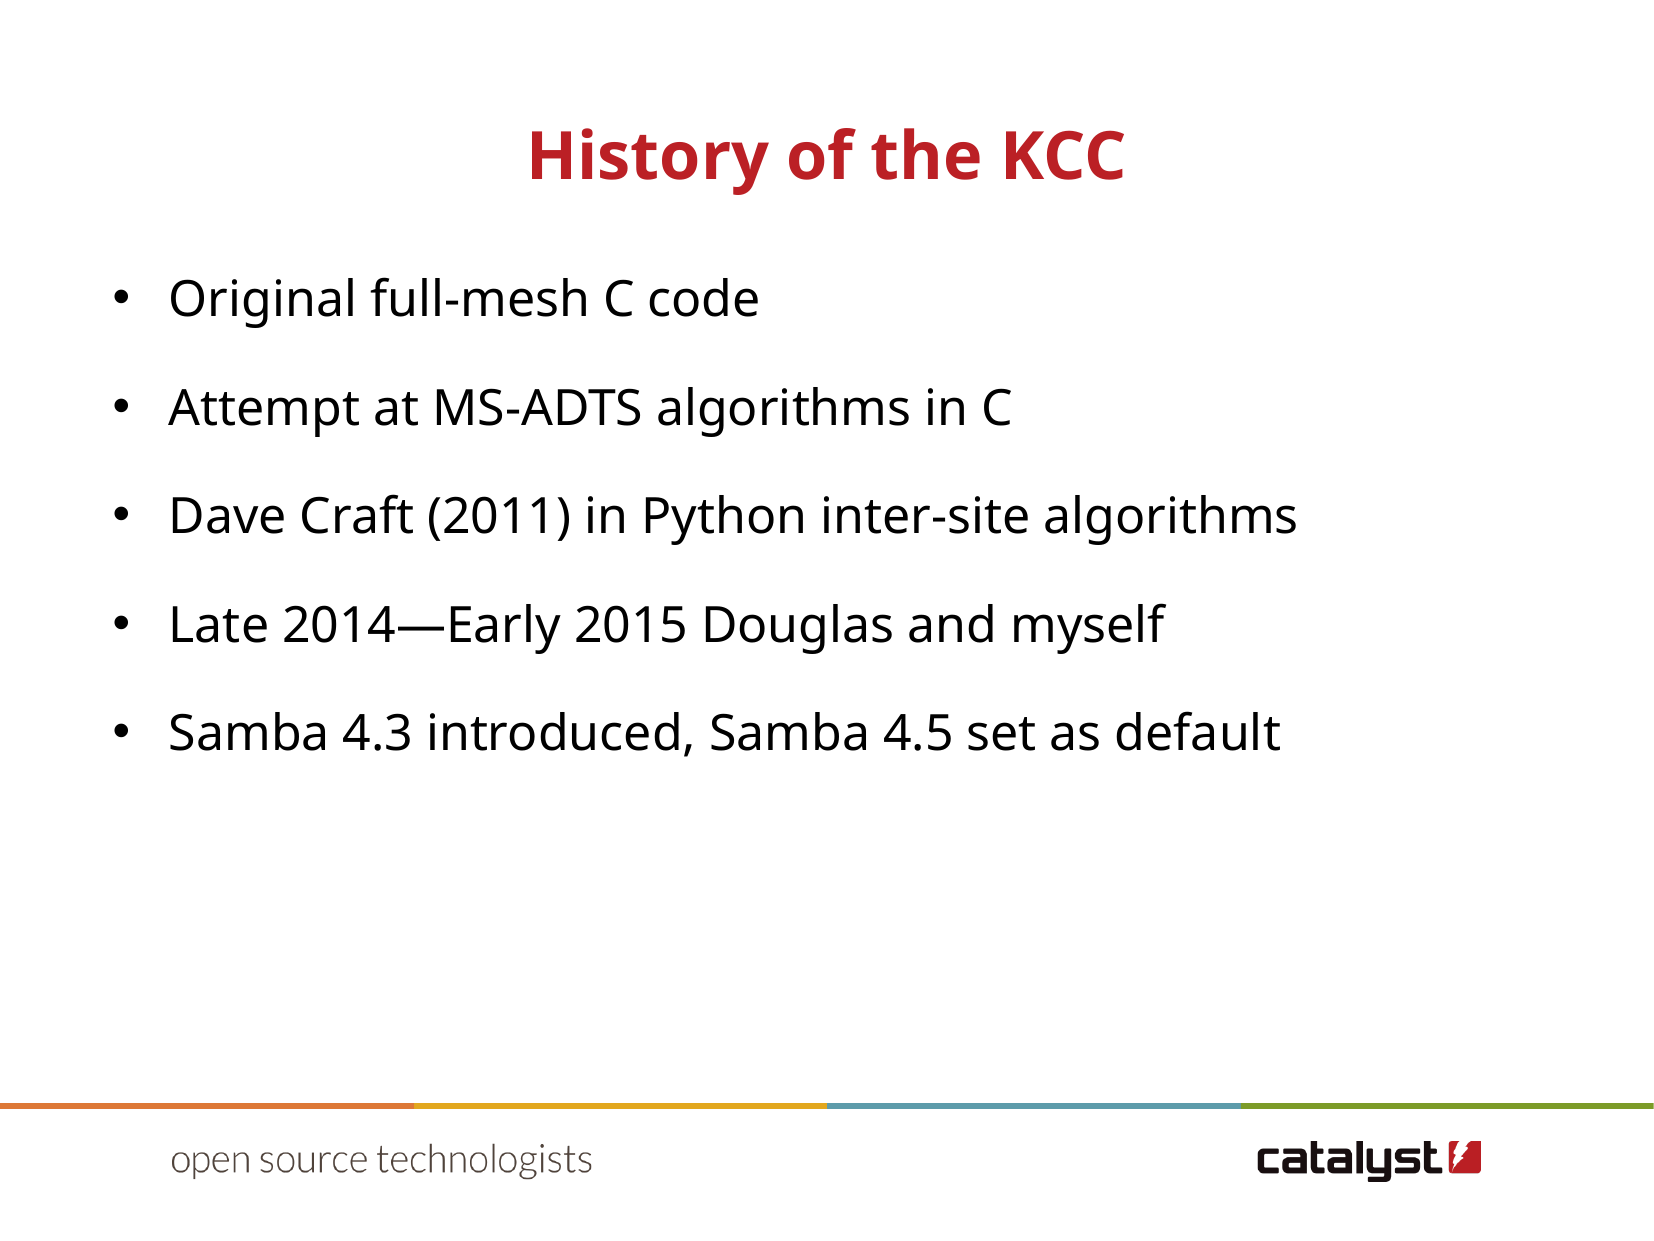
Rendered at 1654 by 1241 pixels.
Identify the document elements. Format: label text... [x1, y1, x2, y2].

title History of the KCC [82, 49, 1571, 257]
list Original full-mesh C code Attempt at MS-ADTS algorithms in C Dave Craft (2011) in Python inter-site algorithms Late 2014—Early 2015 Douglas and myself Samba 4.3 introduced, Samba 4.5 set as default [112, 236, 1535, 956]
